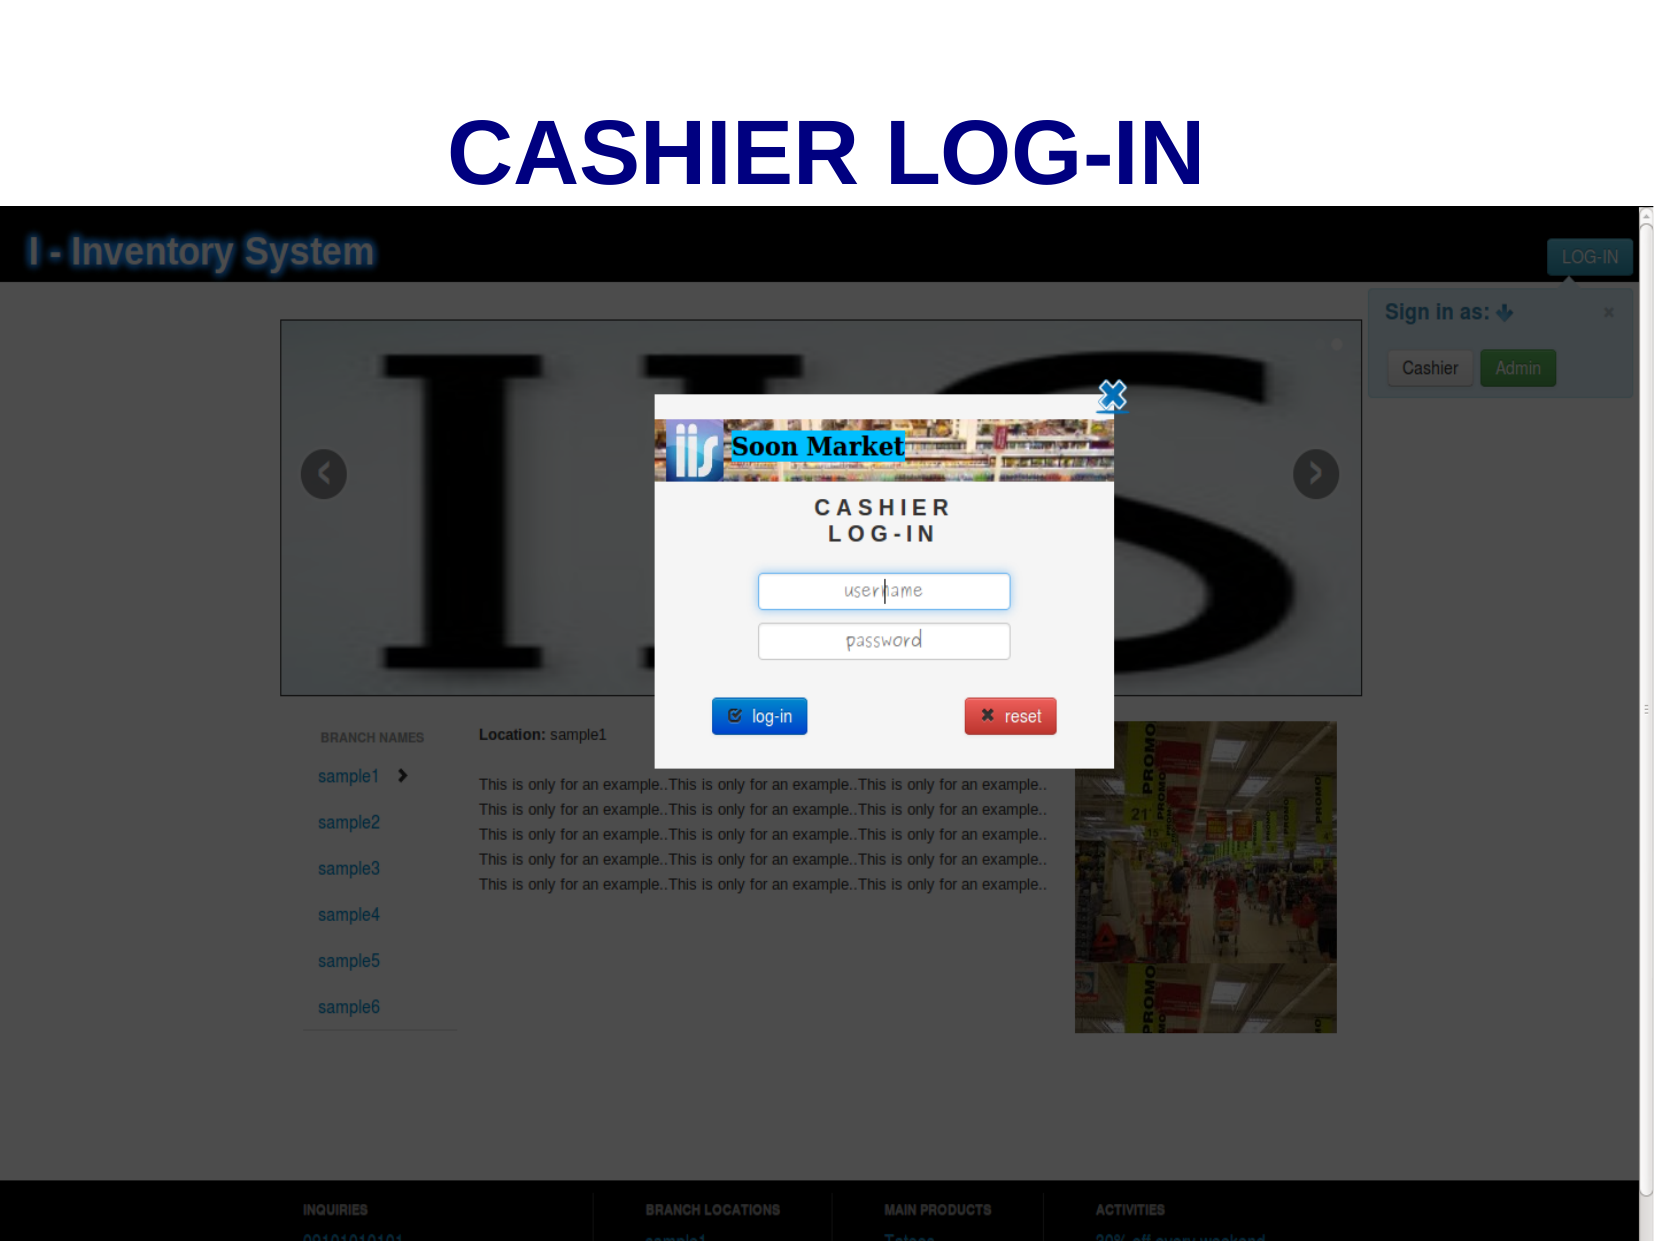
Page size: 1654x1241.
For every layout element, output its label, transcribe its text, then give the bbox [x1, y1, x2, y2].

title CASHIER LOG-IN [82, 49, 1571, 206]
picture [0, 206, 1654, 1241]
